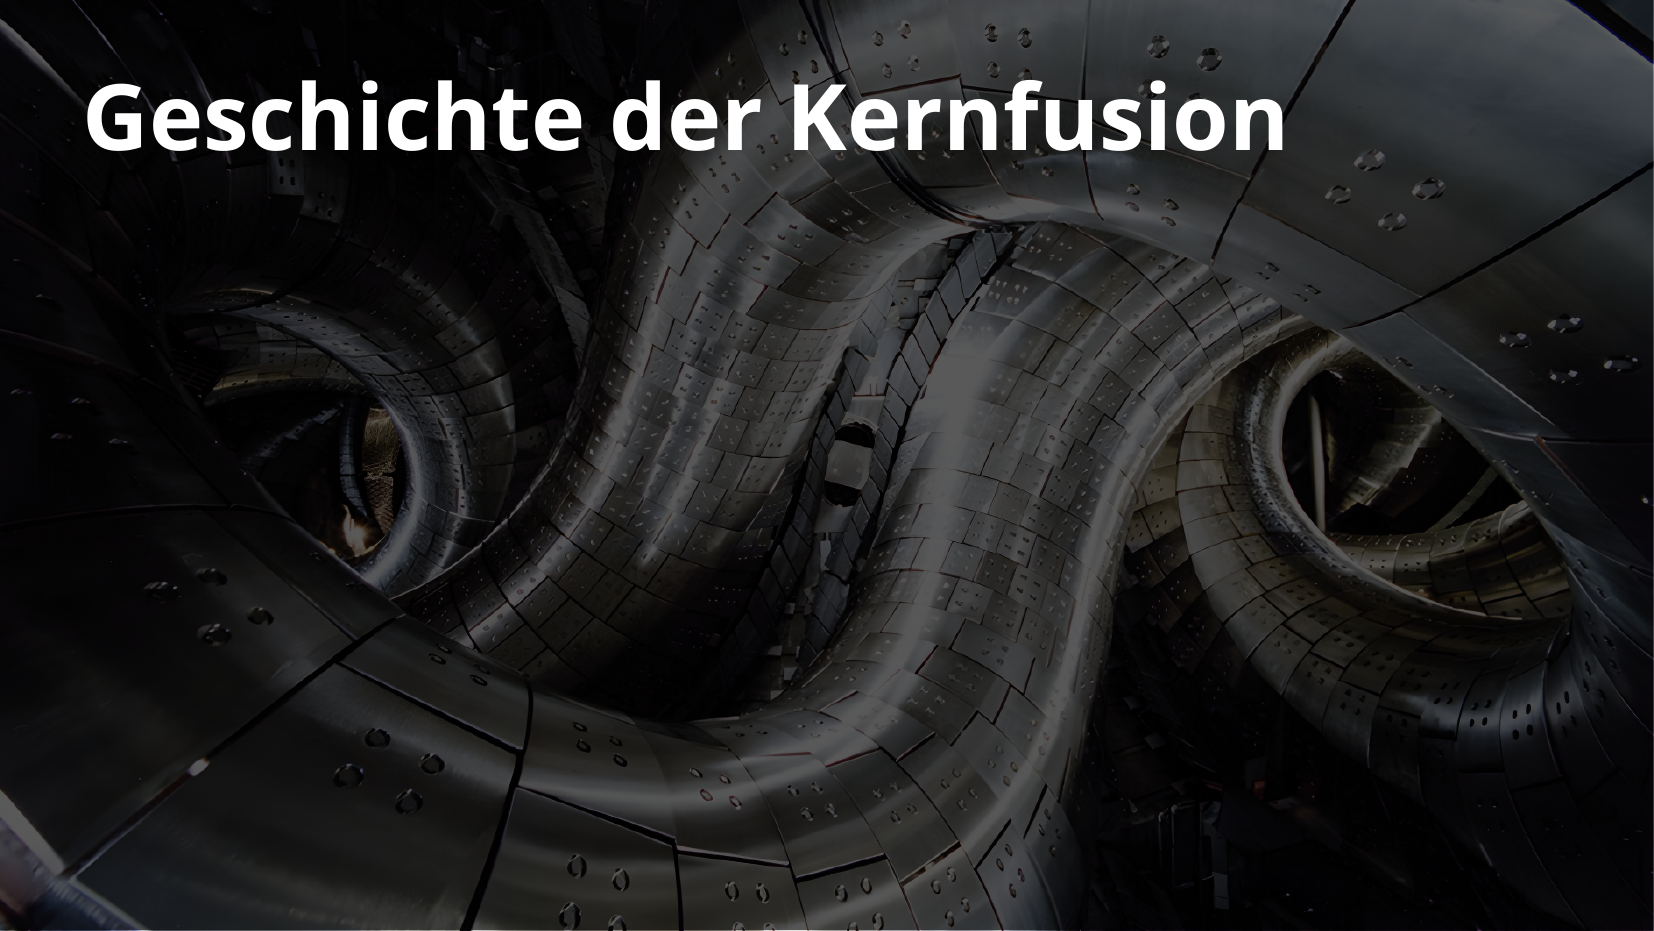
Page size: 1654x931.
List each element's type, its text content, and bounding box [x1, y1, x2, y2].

title Geschichte der Kernfusion [82, 37, 1571, 193]
text_box [0, 0, 1654, 931]
